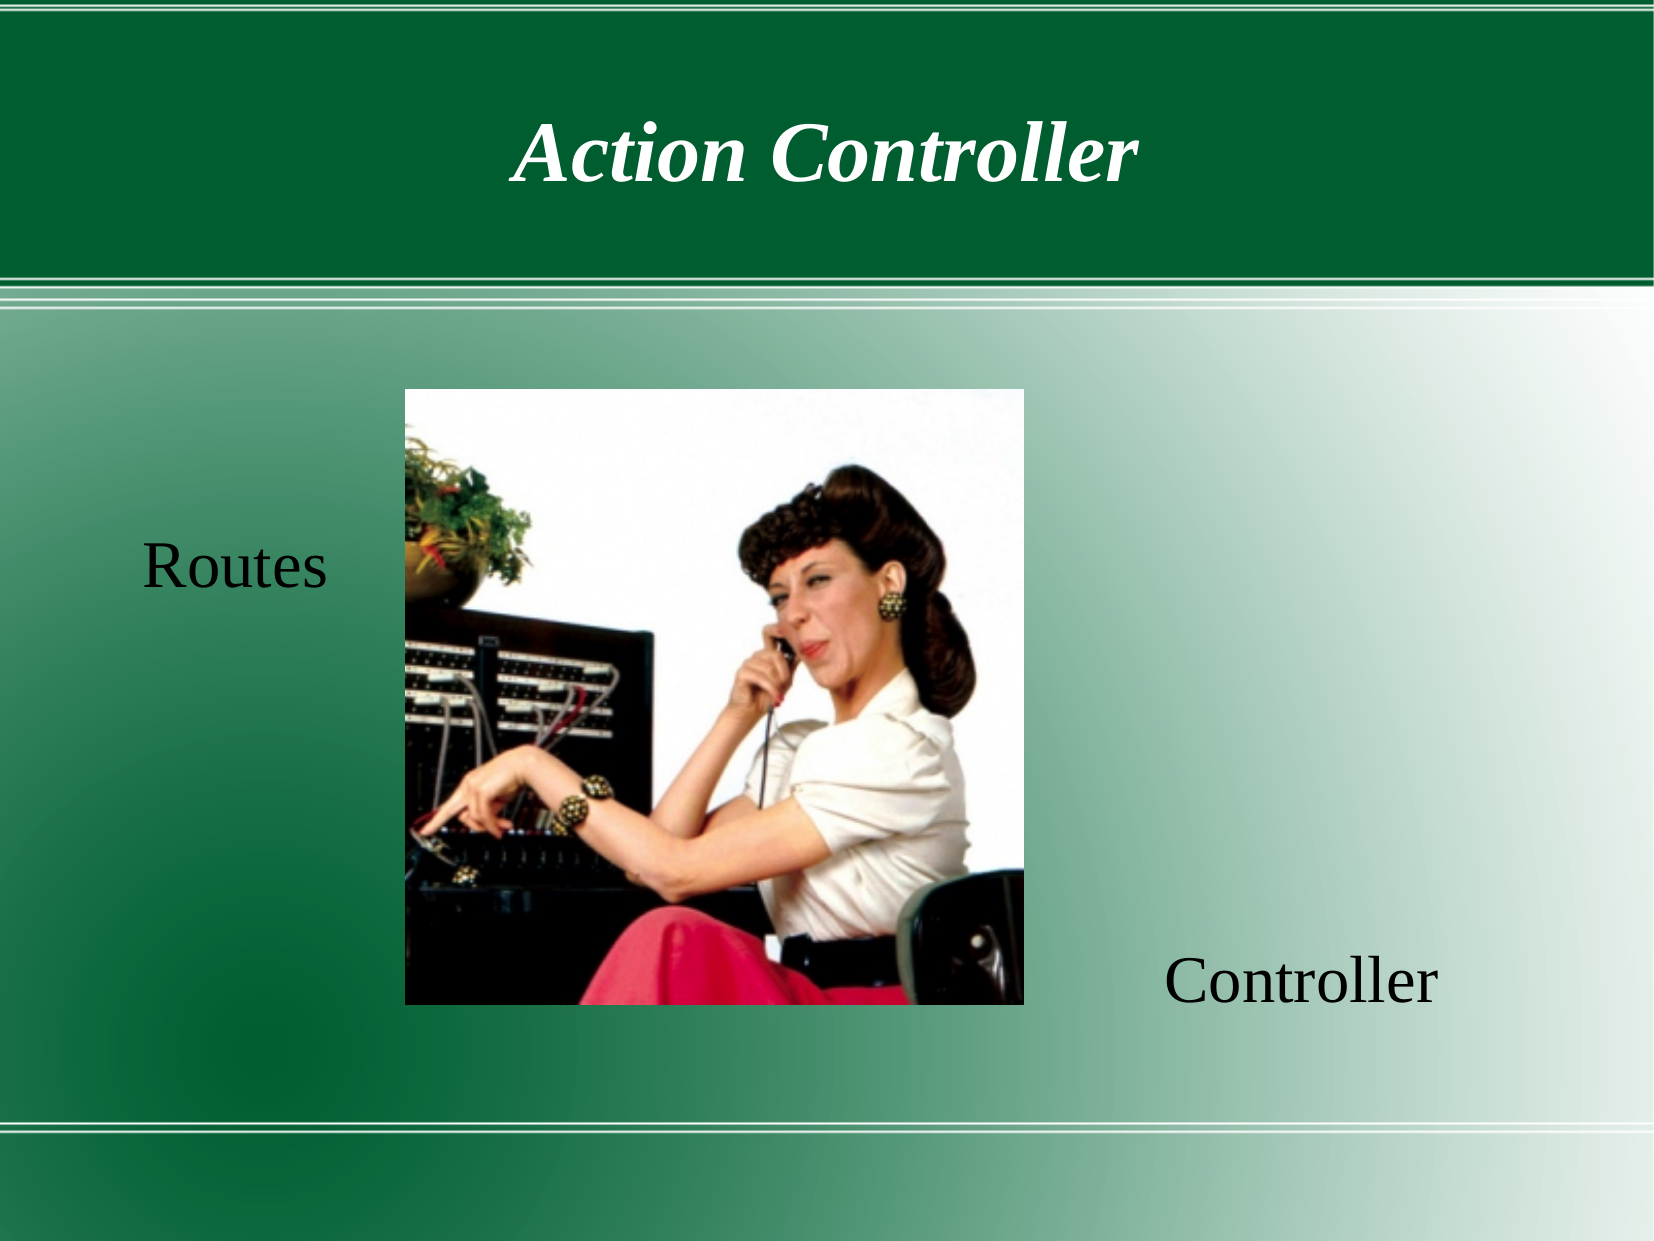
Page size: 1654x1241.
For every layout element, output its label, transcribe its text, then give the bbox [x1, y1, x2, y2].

list Routes Controller [41, 321, 1531, 1036]
picture [0, 0, 1654, 1241]
title Action Controller [82, 49, 1571, 257]
